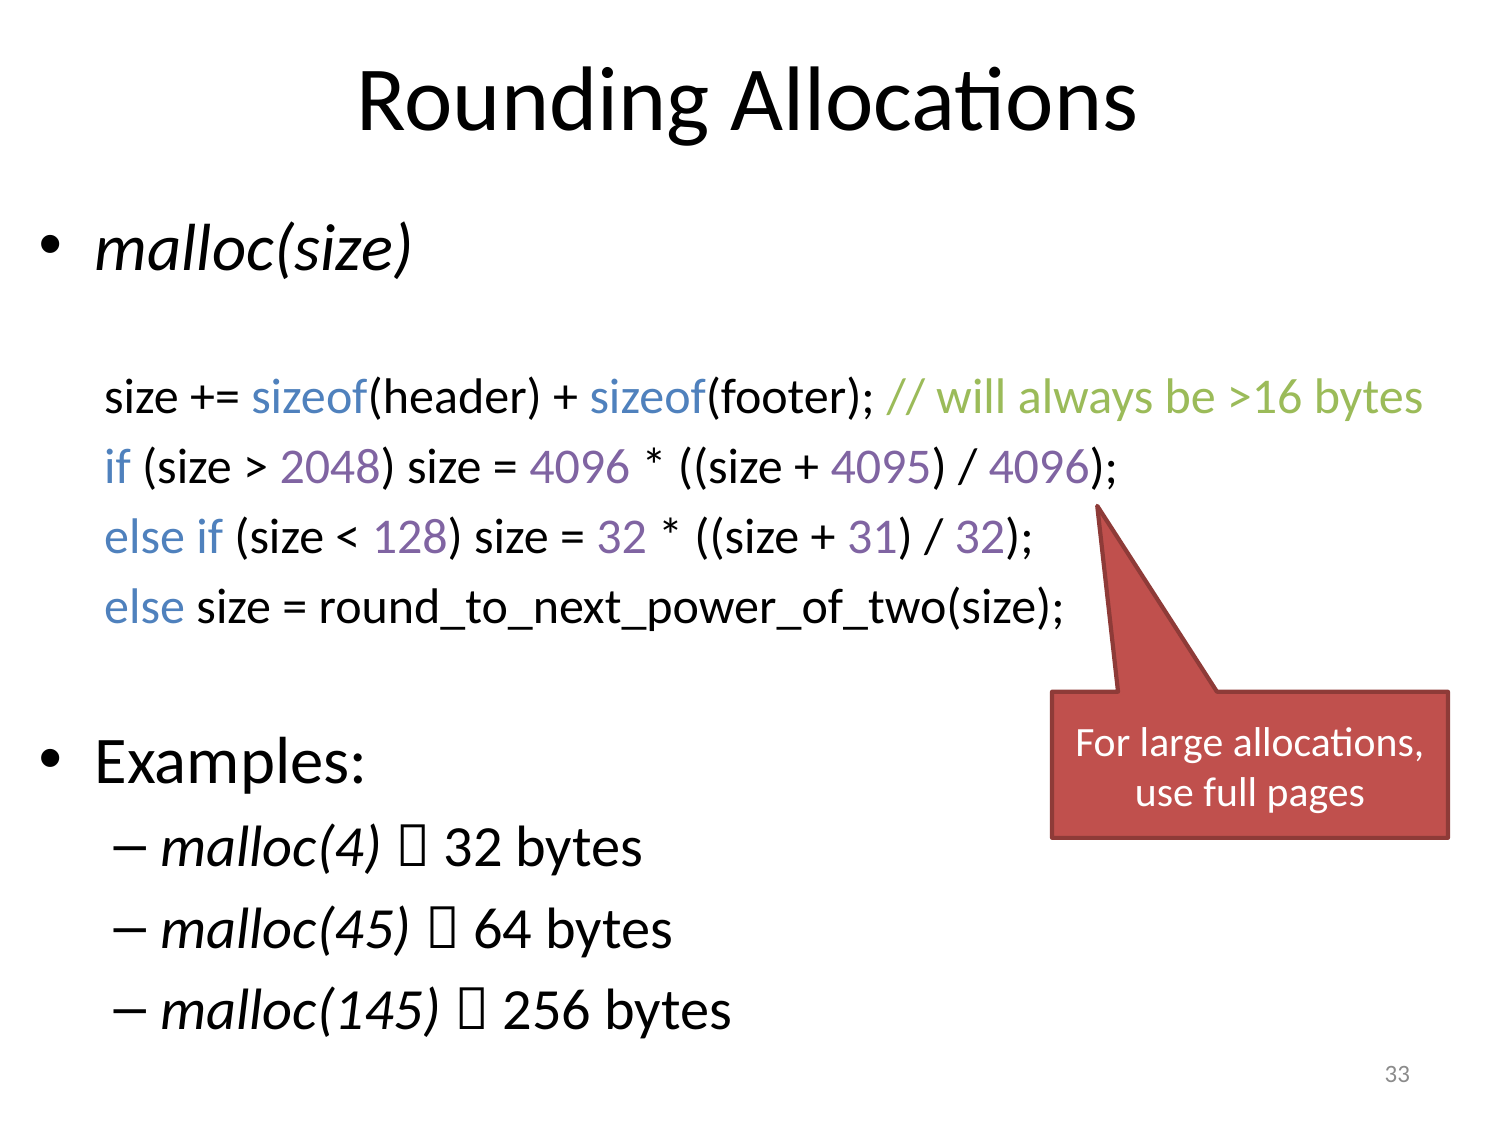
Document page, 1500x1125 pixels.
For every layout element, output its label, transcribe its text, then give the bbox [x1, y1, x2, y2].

slide_number <number> [1074, 1042, 1425, 1103]
text_box For large allocations, use full pages [1052, 505, 1448, 838]
title Rounding Allocations [7, 0, 1488, 188]
list malloc(size) size += sizeof(header) + sizeof(footer); // will always be >16 bytes if (size > 2048) size = 4096 * ((size + 4095) / 4096); else if (size < 128) size = 32 * ((size + 31) / 32); else size = round_to_next_power_of_two(size); Examples: malloc(4)  32 bytes malloc(45)  64 bytes malloc(145)  256 bytes [23, 195, 1468, 1096]
